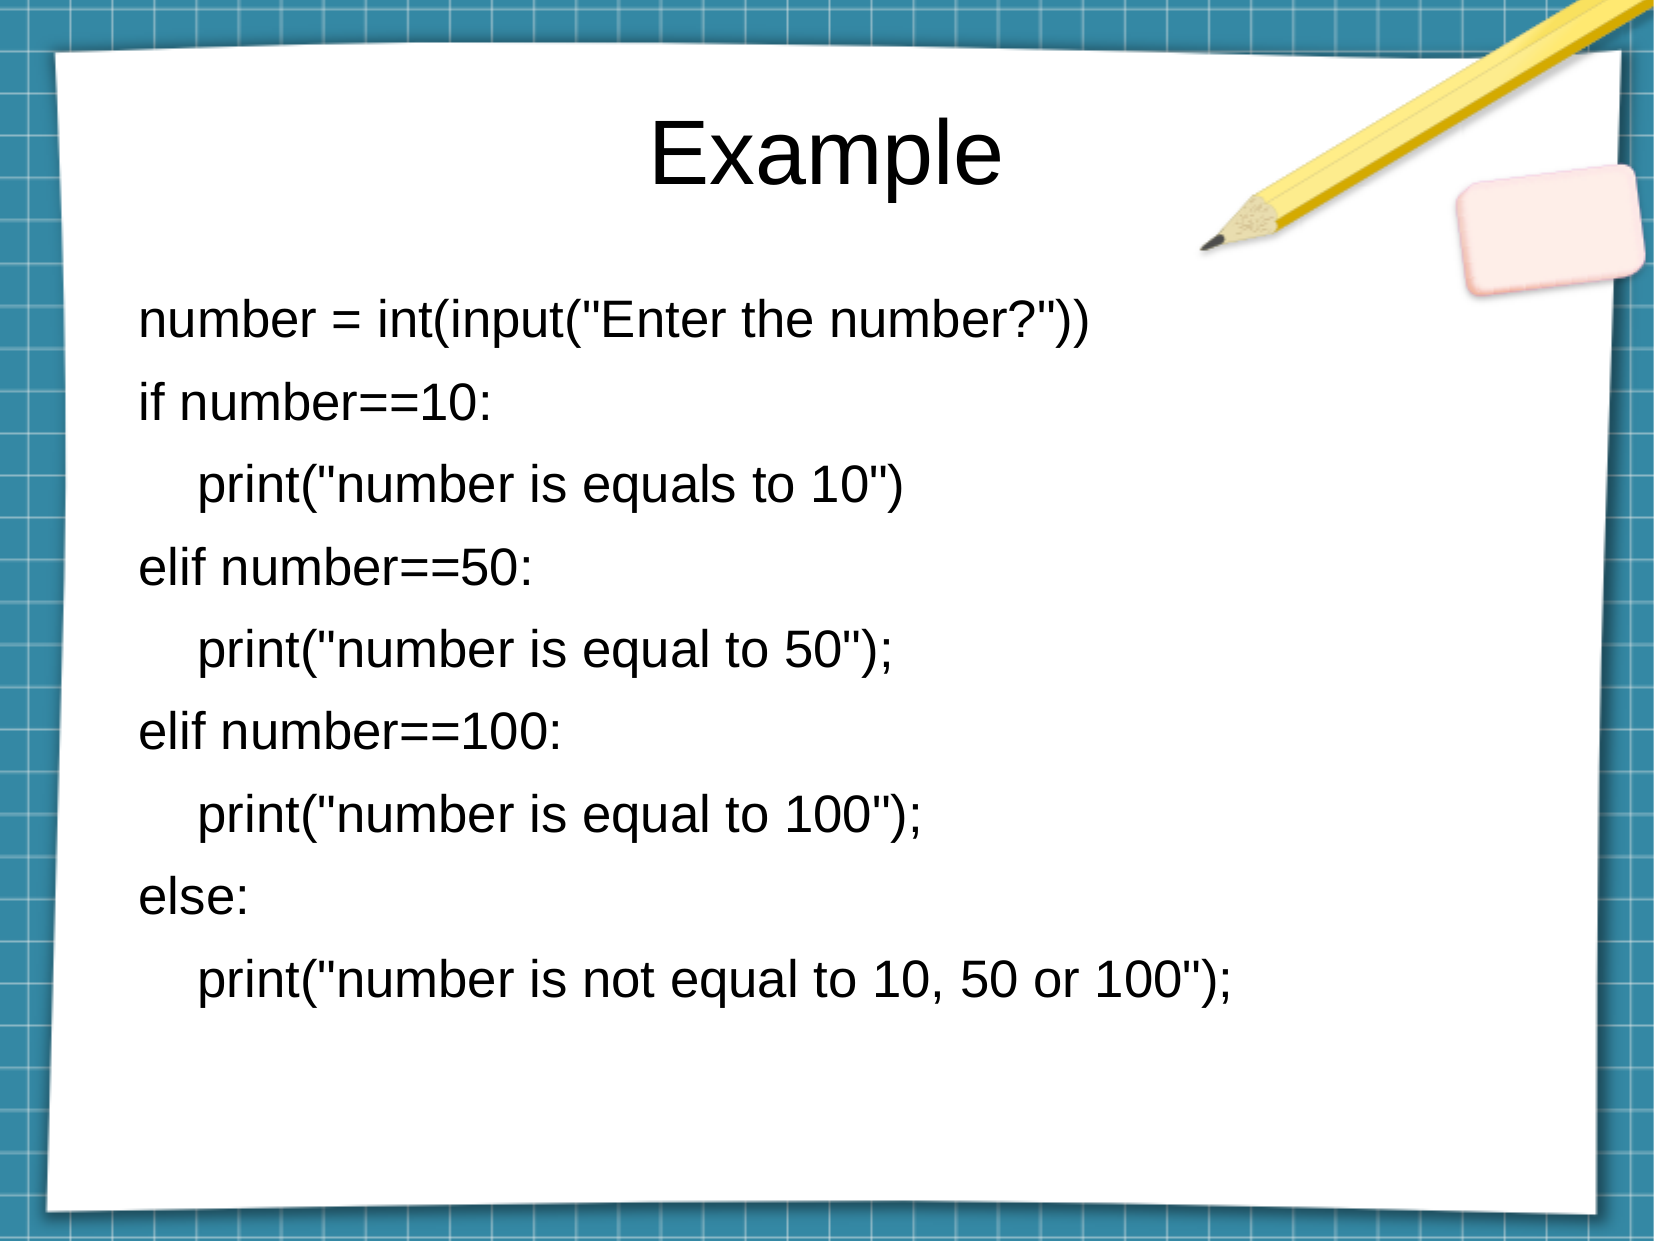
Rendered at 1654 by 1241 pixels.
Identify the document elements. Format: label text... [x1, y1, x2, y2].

picture [0, 0, 1654, 1241]
title Example [82, 49, 1571, 257]
list number = int(input("Enter the number?")) if number==10: print("number is equals to 10") elif number==50: print("number is equal to 50"); elif number==100: print("number is equal to 100"); else: print("number is not equal to 10, 50 or 100"); [82, 290, 1571, 1010]
